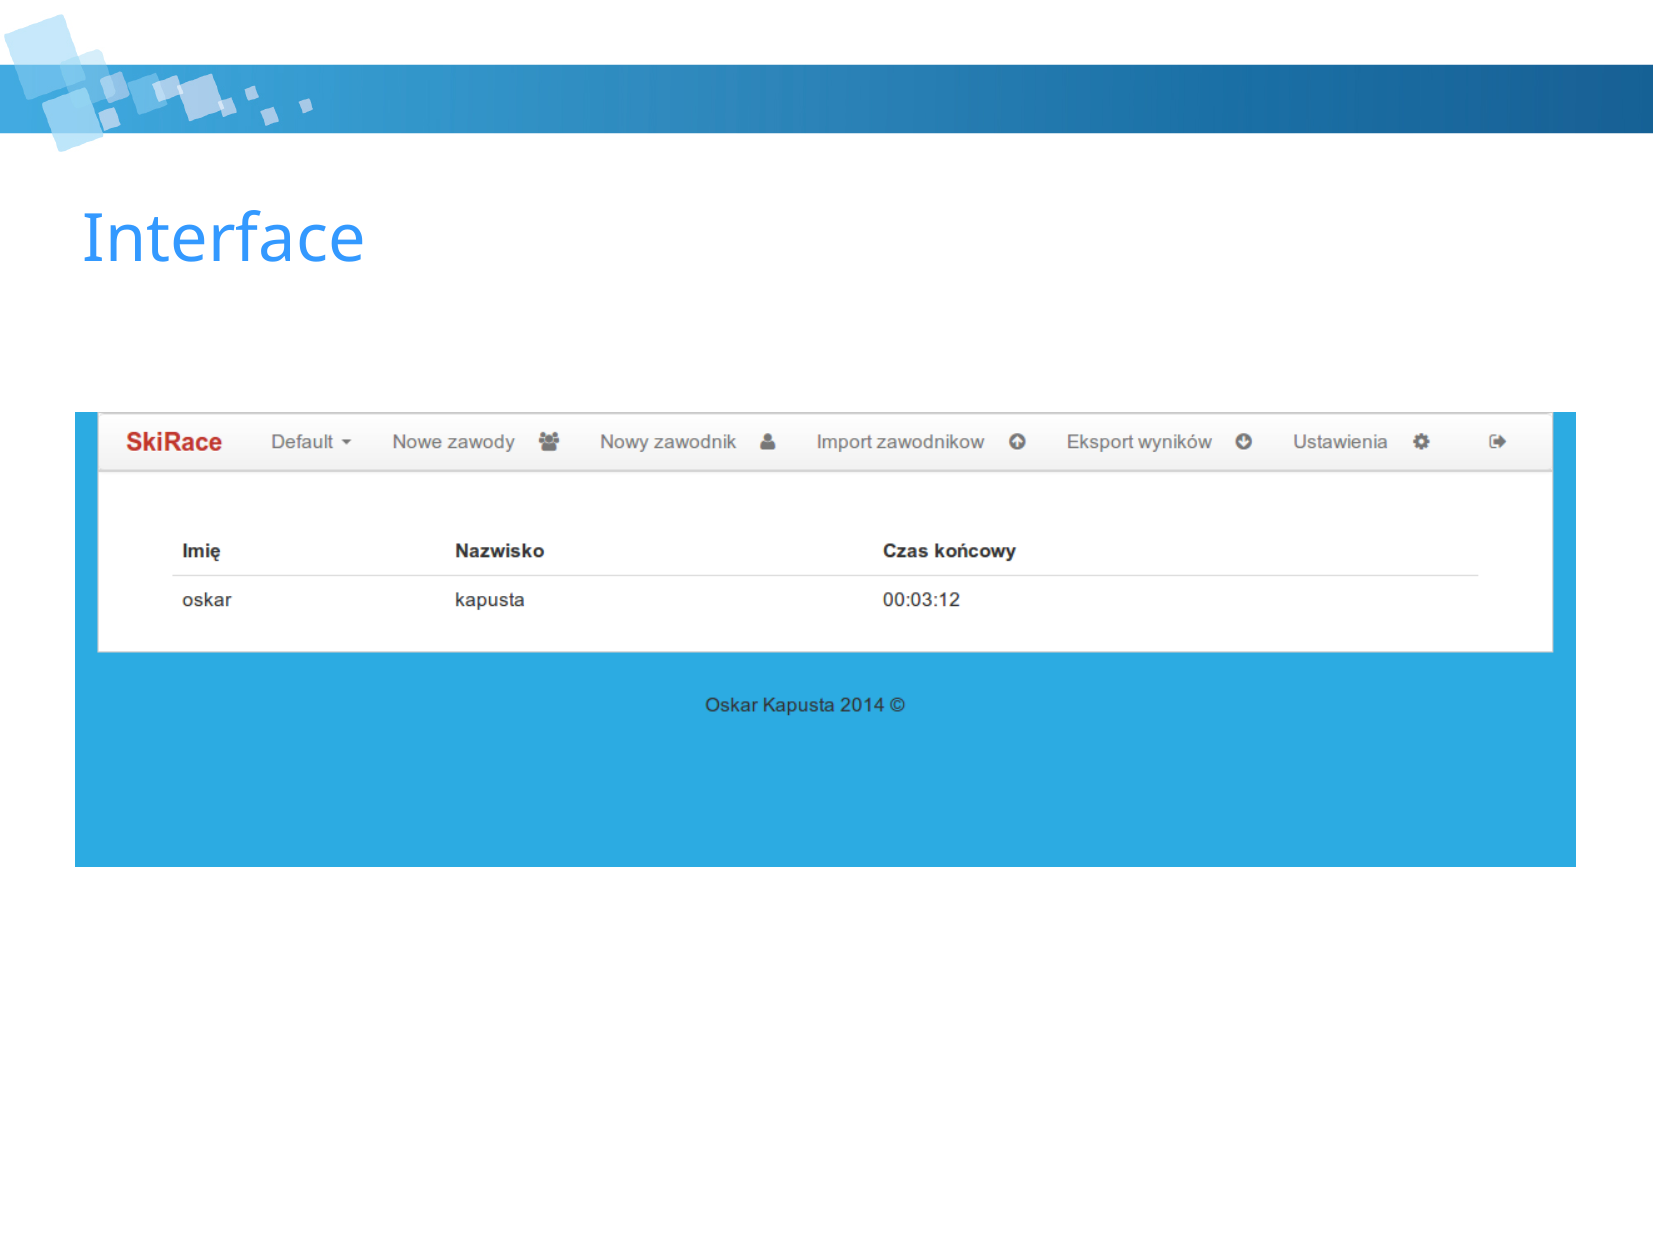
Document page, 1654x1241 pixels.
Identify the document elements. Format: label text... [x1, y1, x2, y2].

title Interface [82, 132, 1571, 340]
picture [0, 0, 1653, 1238]
